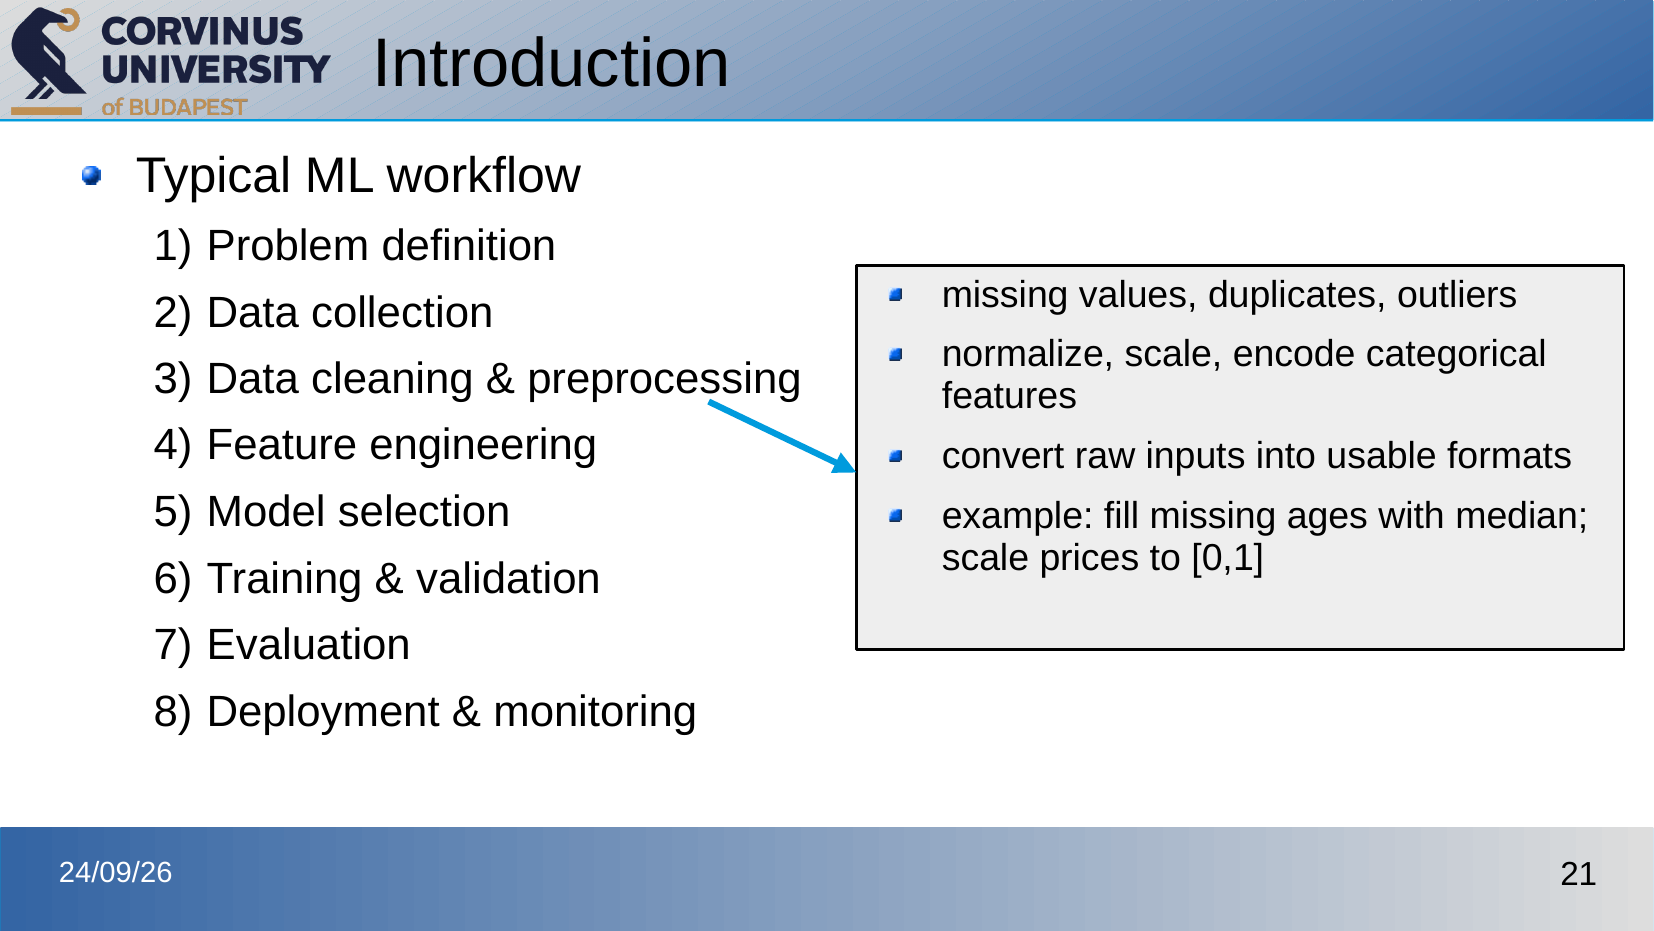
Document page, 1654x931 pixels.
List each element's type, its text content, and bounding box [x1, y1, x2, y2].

list Typical ML workflow Problem definition Data collection Data cleaning & preprocessing Feature engineering Model selection Training & validation Evaluation Deployment & monitoring [64, 147, 1601, 739]
text_box missing values, duplicates, outliers normalize, scale, encode categorical features convert raw inputs into usable formats example: fill missing ages with median; scale prices to [0,1] [856, 265, 1625, 650]
title Introduction [372, 23, 1625, 103]
picture [11, 7, 331, 115]
